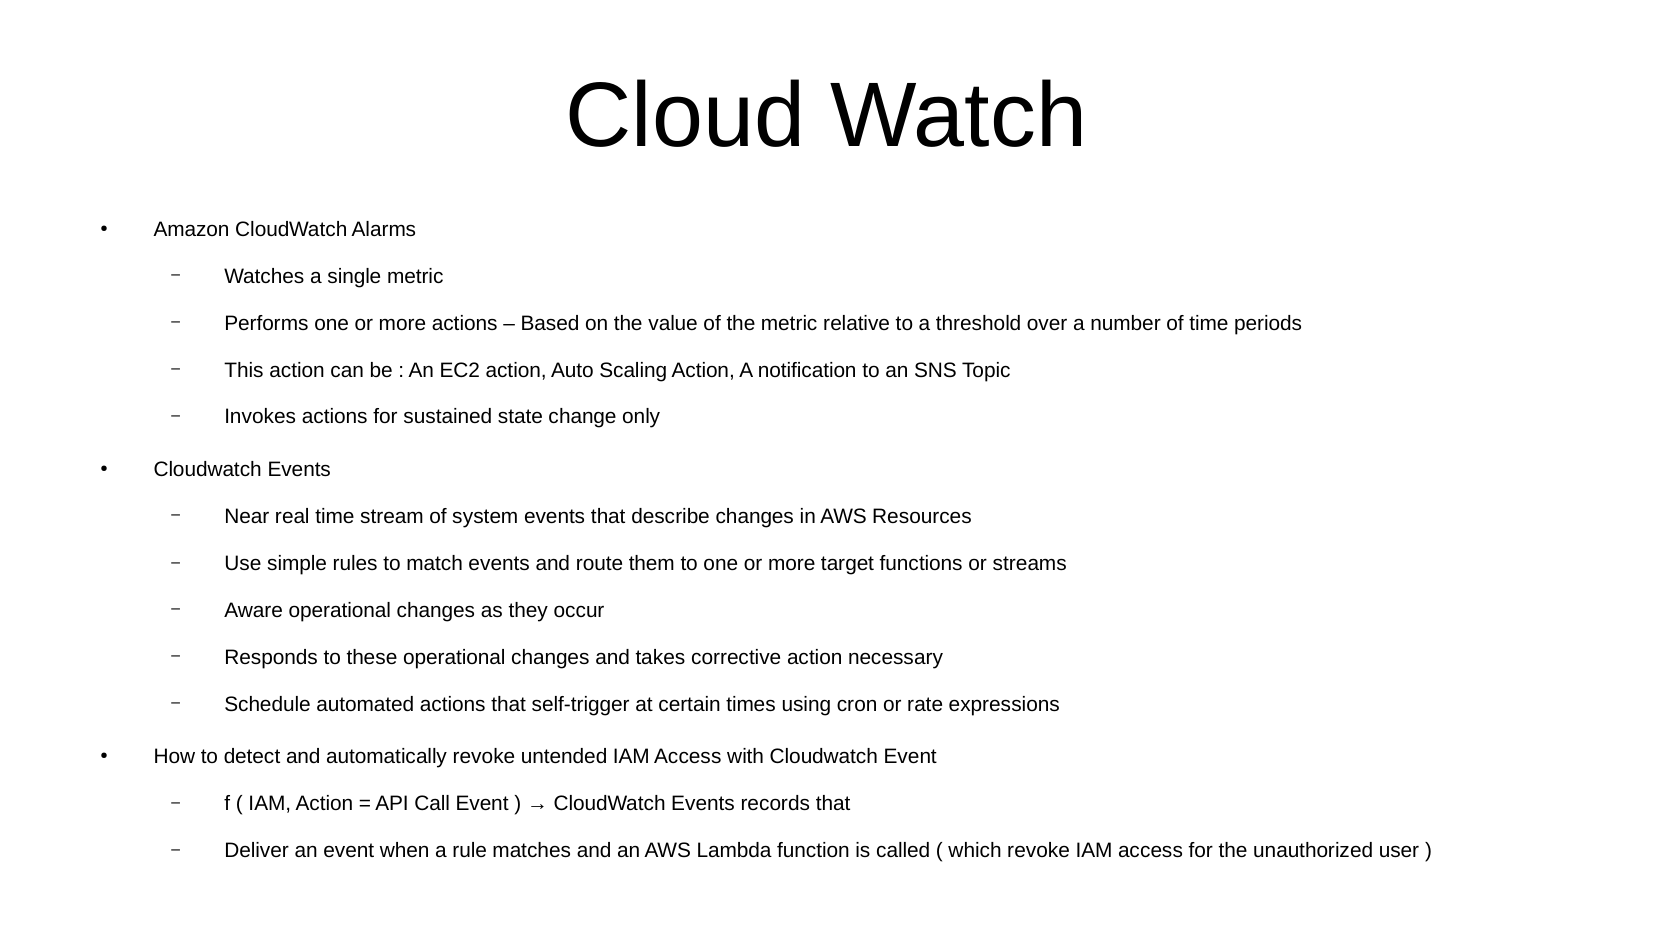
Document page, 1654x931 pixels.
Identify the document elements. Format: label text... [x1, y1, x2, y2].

list Amazon CloudWatch Alarms Watches a single metric Performs one or more actions – Based on the value of the metric relative to a threshold over a number of time periods This action can be : An EC2 action, Auto Scaling Action, A notification to an SNS Topic Invokes actions for sustained state change only Cloudwatch Events Near real time stream of system events that describe changes in AWS Resources Use simple rules to match events and route them to one or more target functions or streams Aware operational changes as they occur Responds to these operational changes and takes corrective action necessary Schedule automated actions that self-trigger at certain times using cron or rate expressions How to detect and automatically revoke untended IAM Access with Cloudwatch Event f ( IAM, Action = API Call Event ) → CloudWatch Events records that Deliver an event when a rule matches and an AWS Lambda function is called ( which revoke IAM access for the unauthorized user ) [82, 217, 1621, 901]
title Cloud Watch [82, 37, 1571, 193]
